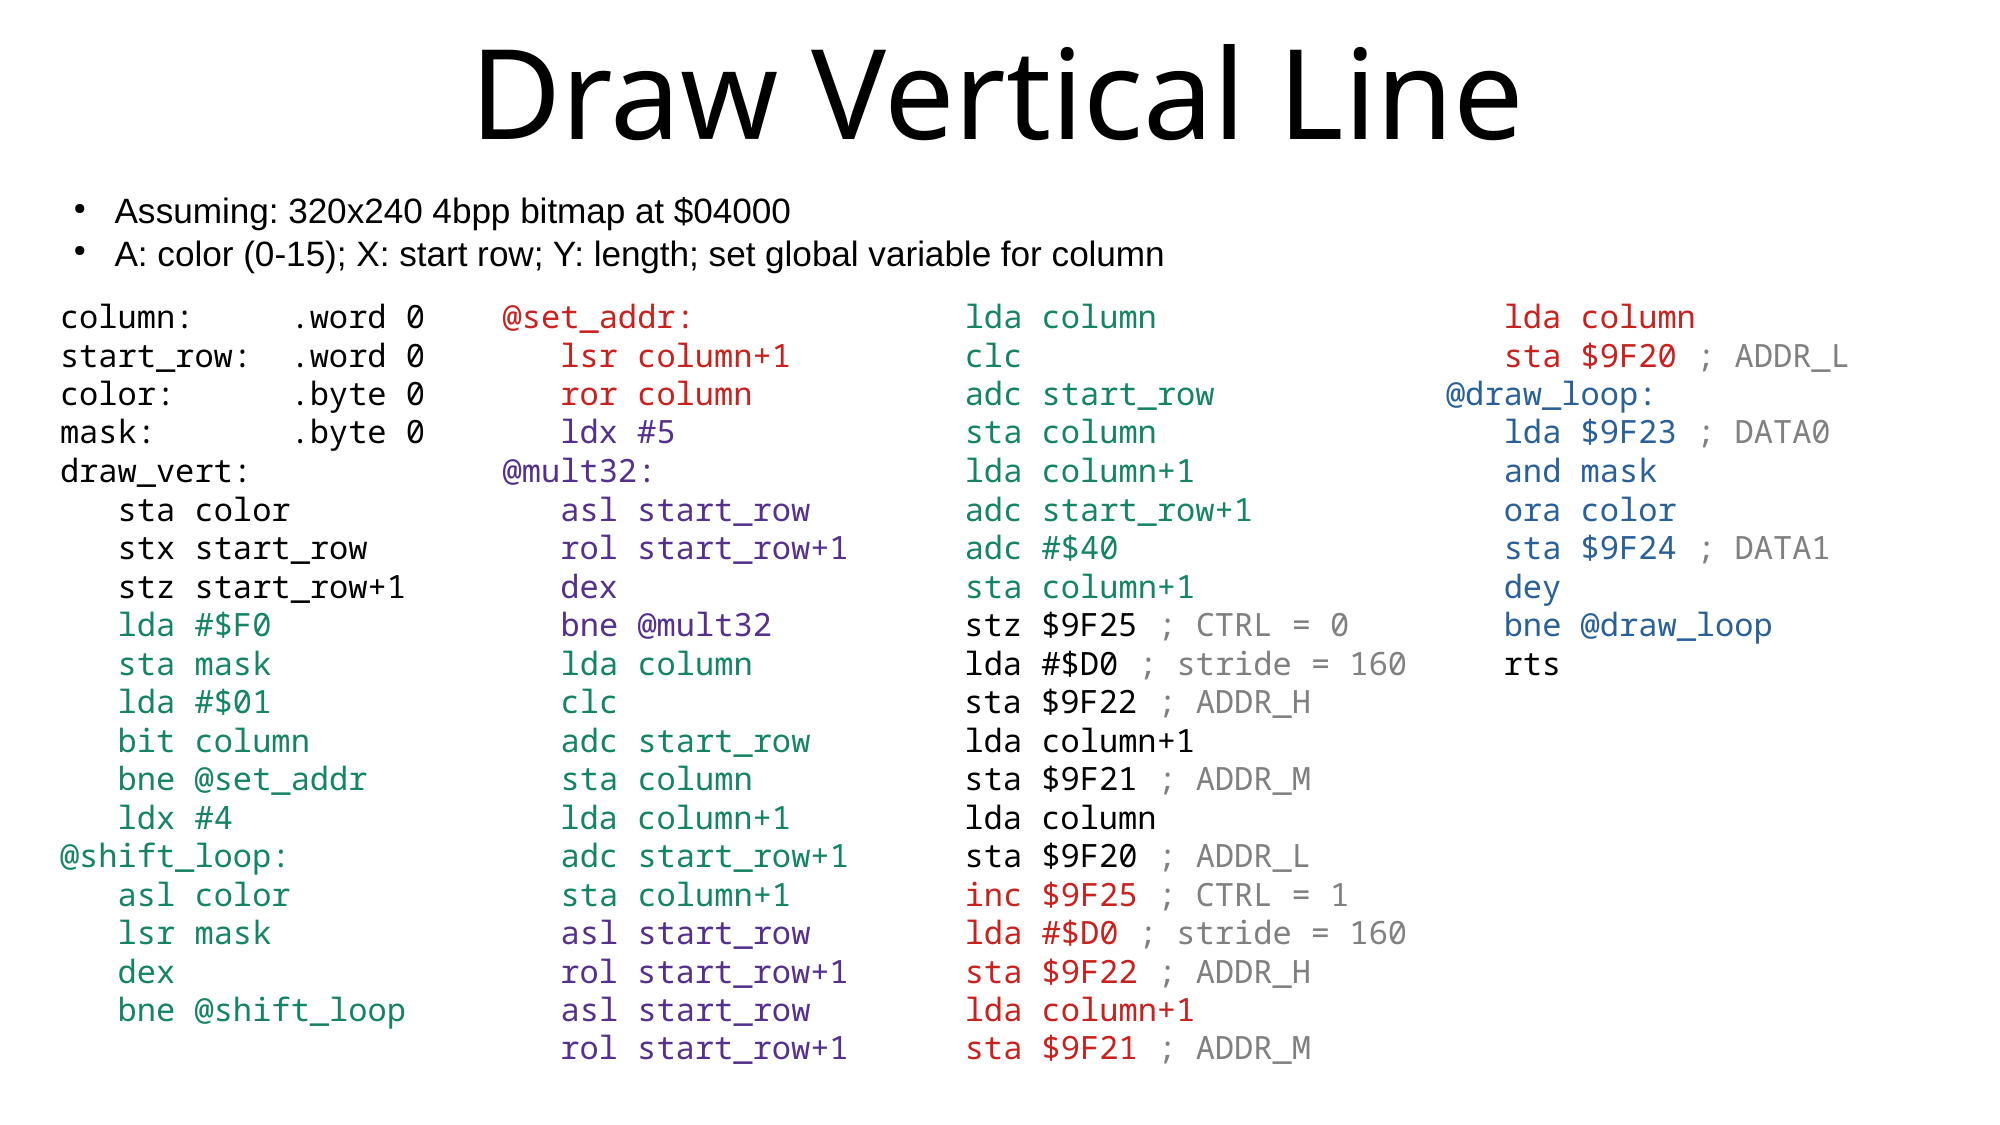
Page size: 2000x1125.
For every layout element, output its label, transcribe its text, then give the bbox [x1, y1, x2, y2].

list Assuming: 320x240 4bpp bitmap at $04000 A: color (0-15); X: start row; Y: length; set global variable for column column: .word 0 @set_addr: lda column lda column start_row: .word 0 lsr column+1 clc sta $9F20 ; ADDR_L color: .byte 0 ror column adc start_row @draw_loop: mask: .byte 0 ldx #5 sta column lda $9F23 ; DATA0 draw_vert: @mult32: lda column+1 and mask sta color asl start_row adc start_row+1 ora color stx start_row rol start_row+1 adc #$40 sta $9F24 ; DATA1 stz start_row+1 dex sta column+1 dey lda #$F0 bne @mult32 stz $9F25 ; CTRL = 0 bne @draw_loop sta mask lda column lda #$D0 ; stride = 160 rts lda #$01 clc sta $9F22 ; ADDR_H bit column adc start_row lda column+1 bne @set_addr sta column sta $9F21 ; ADDR_M ldx #4 lda column+1 lda column @shift_loop: adc start_row+1 sta $9F20 ; ADDR_L asl color sta column+1 inc $9F25 ; CTRL = 1 lsr mask asl start_row lda #$D0 ; stride = 160 dex rol start_row+1 sta $9F22 ; ADDR_H bne @shift_loop asl start_row lda column+1 rol start_row+1 sta $9F21 ; ADDR_M [45, 181, 1966, 1093]
title Draw Vertical Line [30, 21, 1966, 178]
